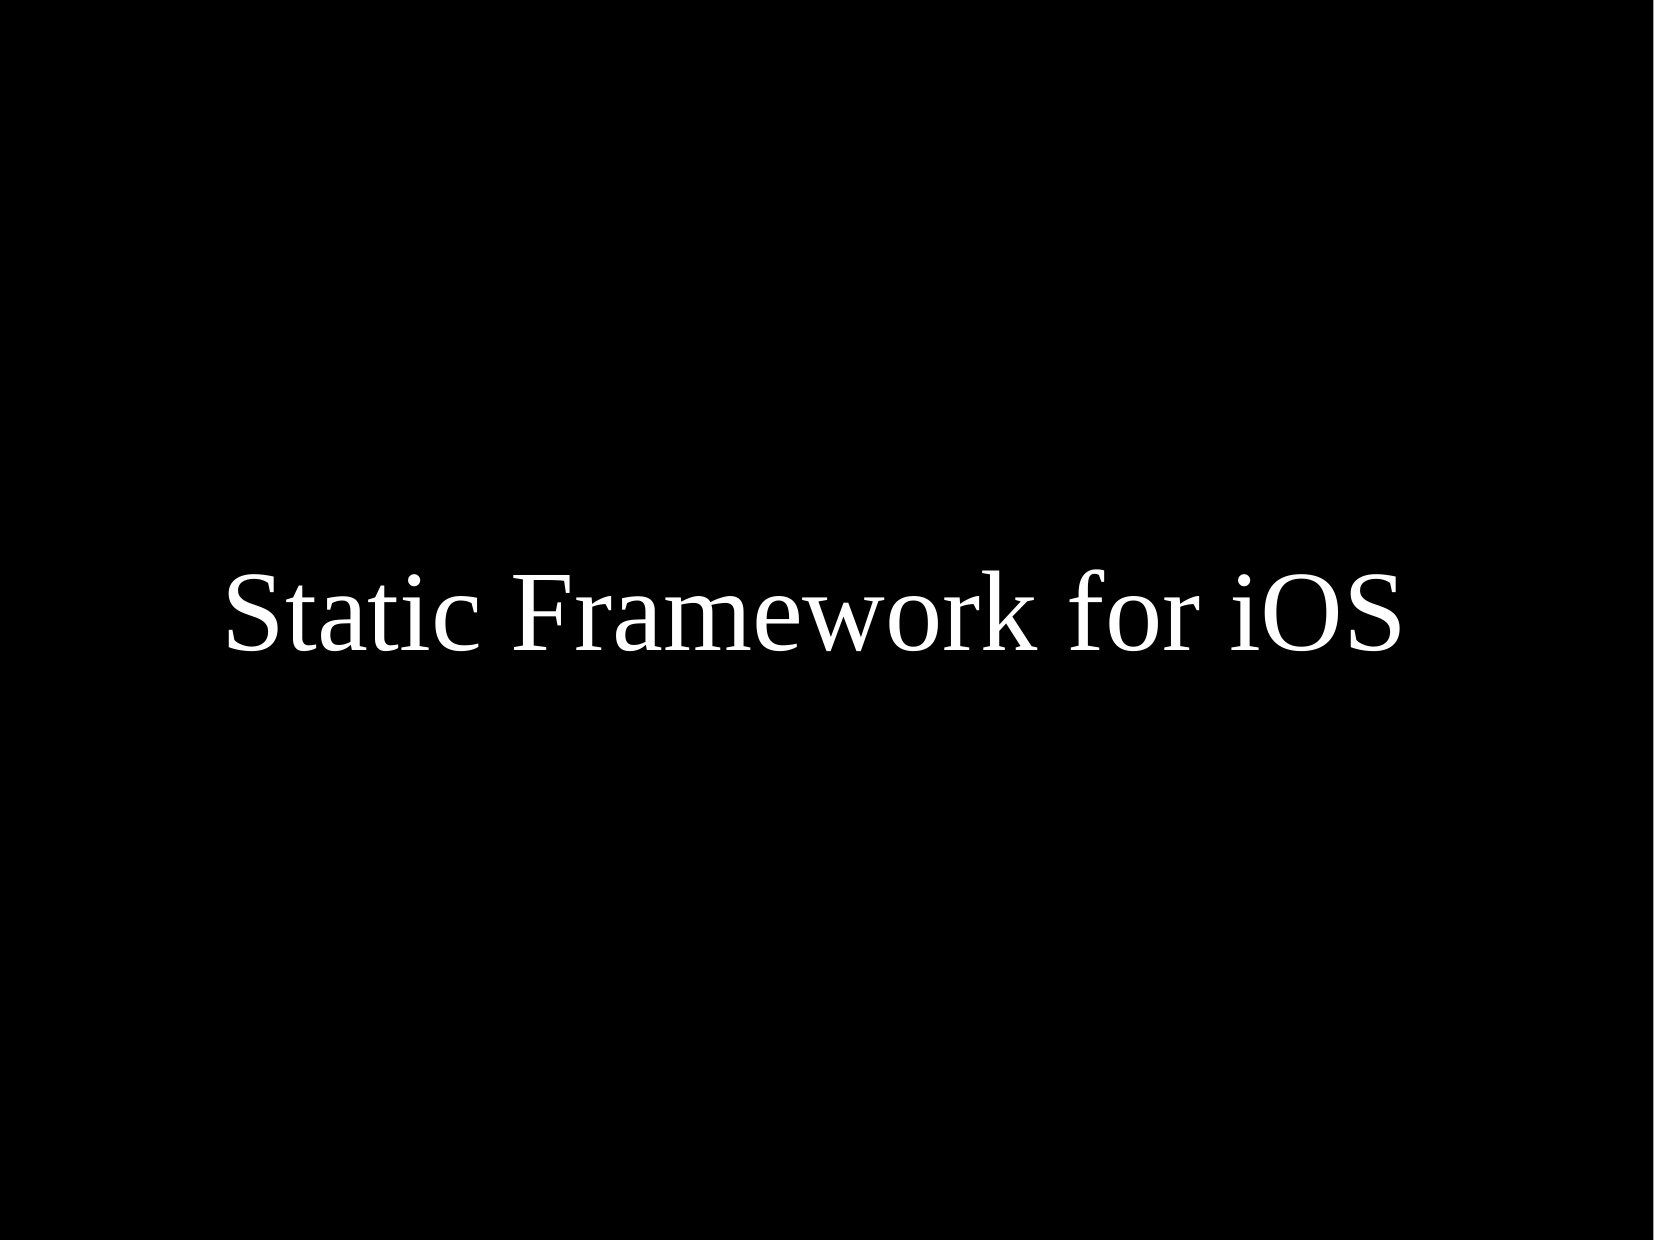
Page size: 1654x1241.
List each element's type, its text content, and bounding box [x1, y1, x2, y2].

title Static Framework for iOS [70, 507, 1559, 715]
